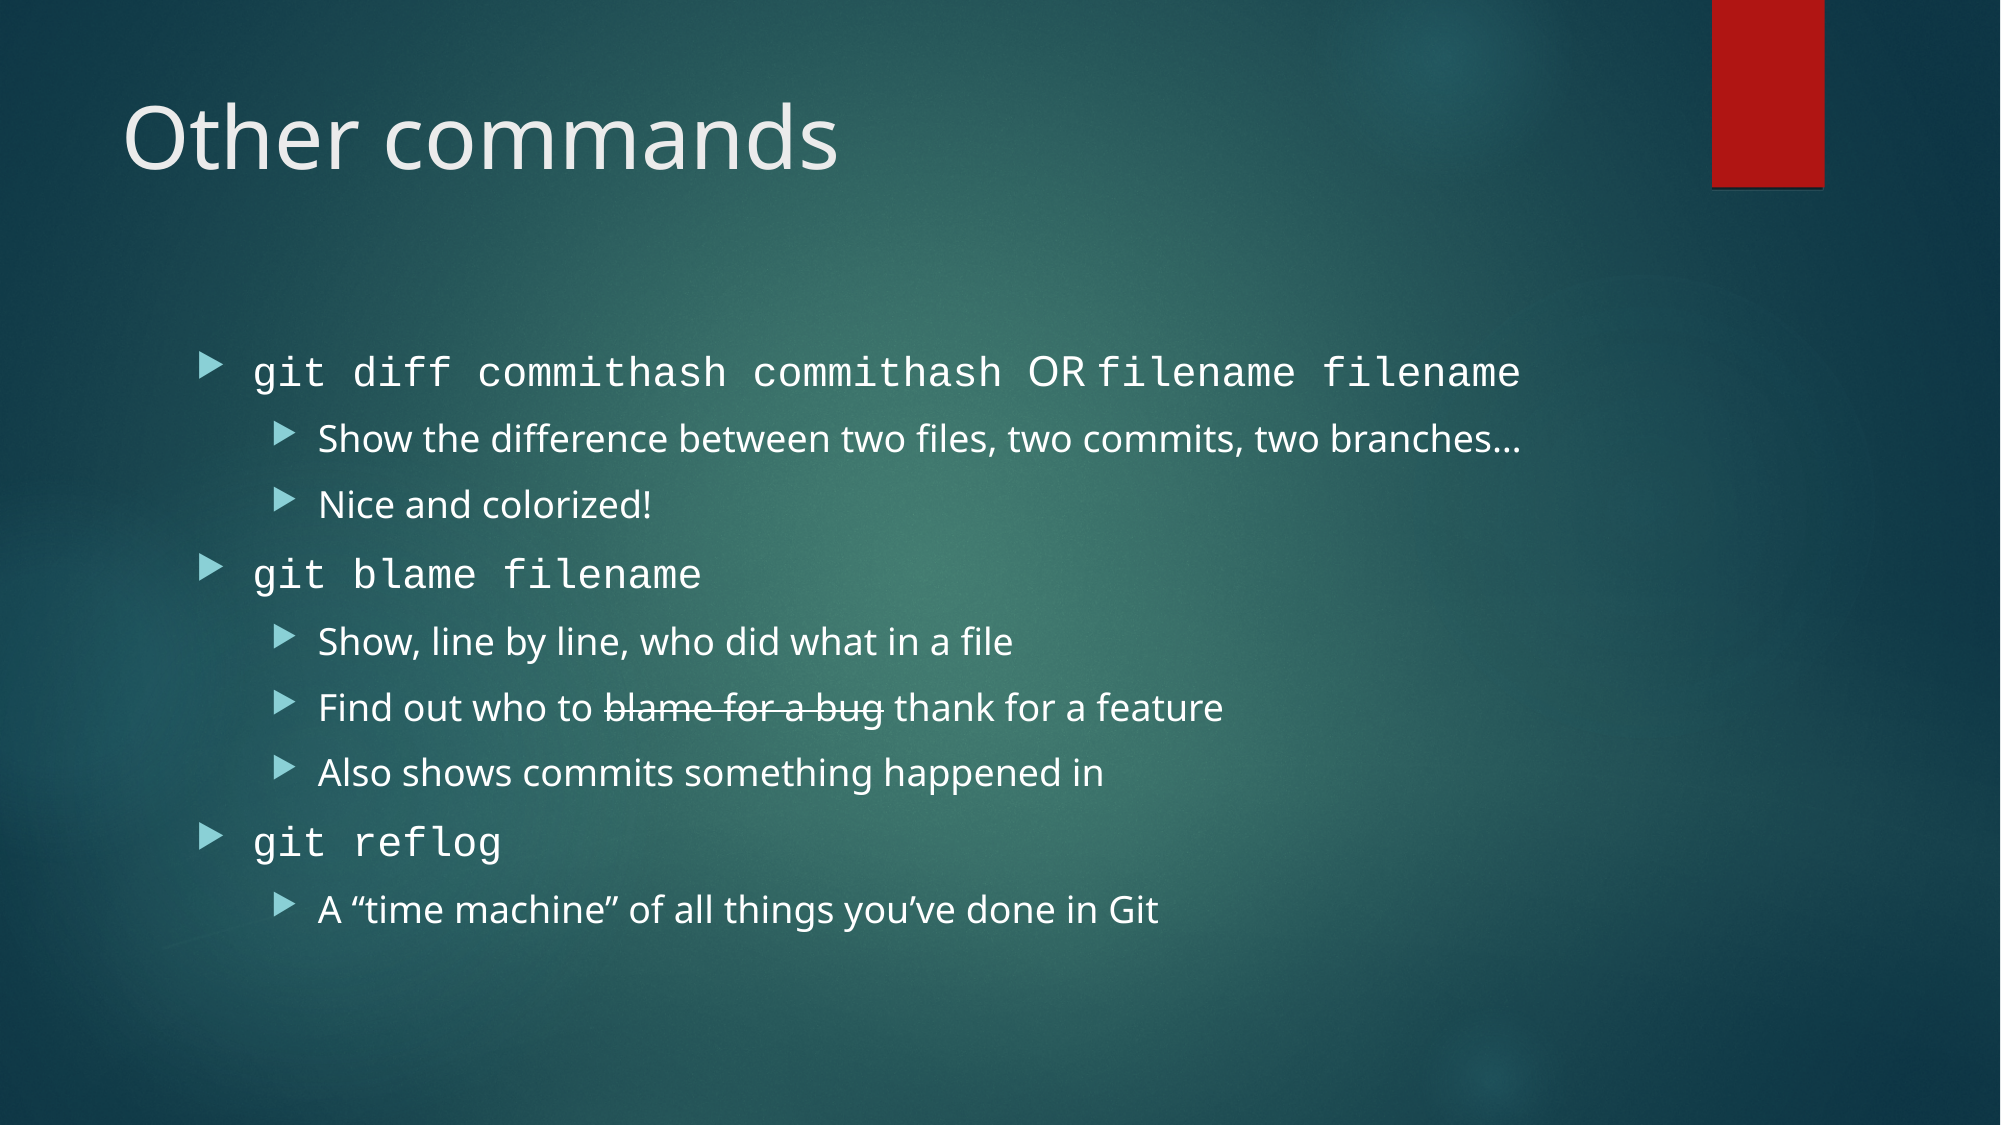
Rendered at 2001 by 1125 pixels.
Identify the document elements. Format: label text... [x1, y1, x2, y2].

list git diff commithash commithash OR filename filename Show the difference between two files, two commits, two branches… Nice and colorized! git blame filename Show, line by line, who did what in a file Find out who to blame for a bug thank for a feature Also shows commits something happened in git reflog A “time machine” of all things you’ve done in Git [181, 336, 1649, 1025]
title Other commands [106, 74, 1649, 304]
picture [0, 0, 2001, 1125]
